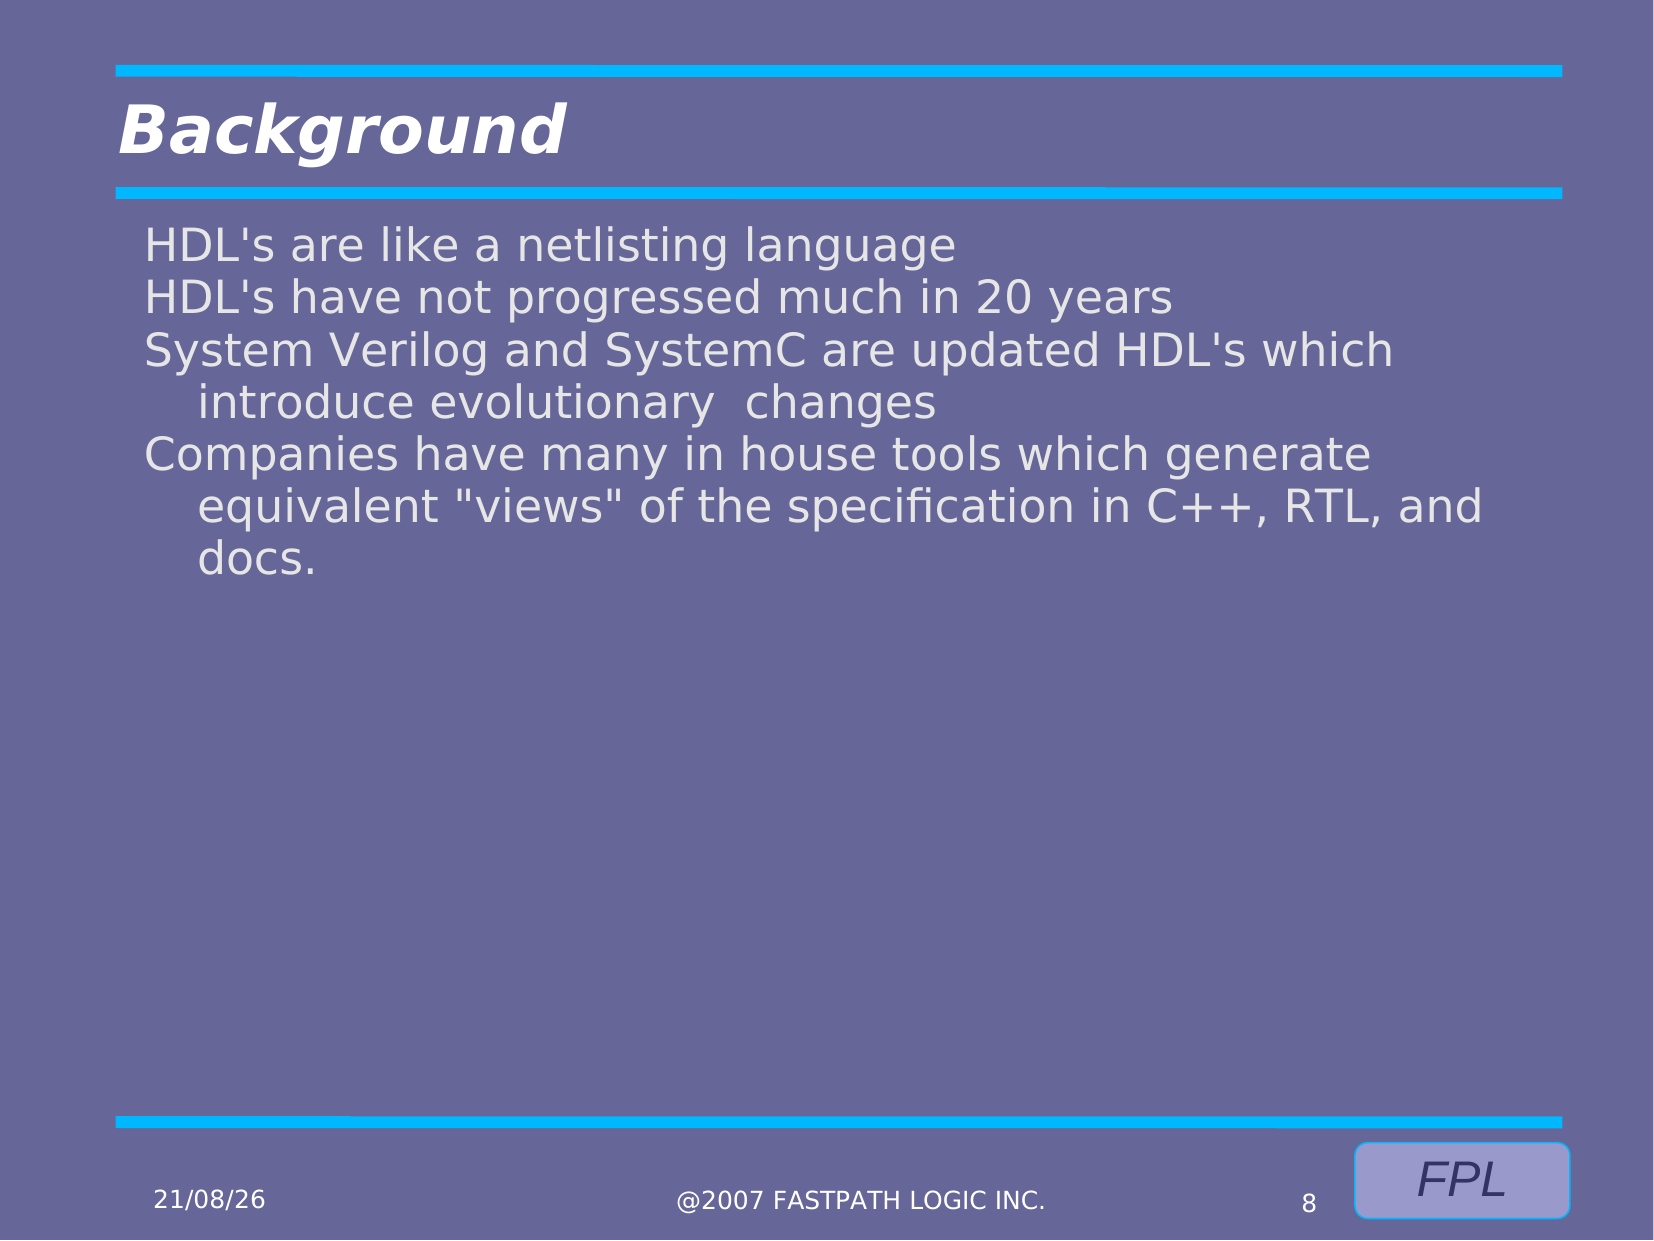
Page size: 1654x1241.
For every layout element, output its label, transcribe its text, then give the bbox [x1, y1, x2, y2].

title Background [118, 41, 1531, 220]
list HDL's are like a netlisting language HDL's have not progressed much in 20 years System Verilog and SystemC are updated HDL's which introduce evolutionary changes Companies have many in house tools which generate equivalent "views" of the specification in C++, RTL, and docs. [126, 219, 1566, 1133]
